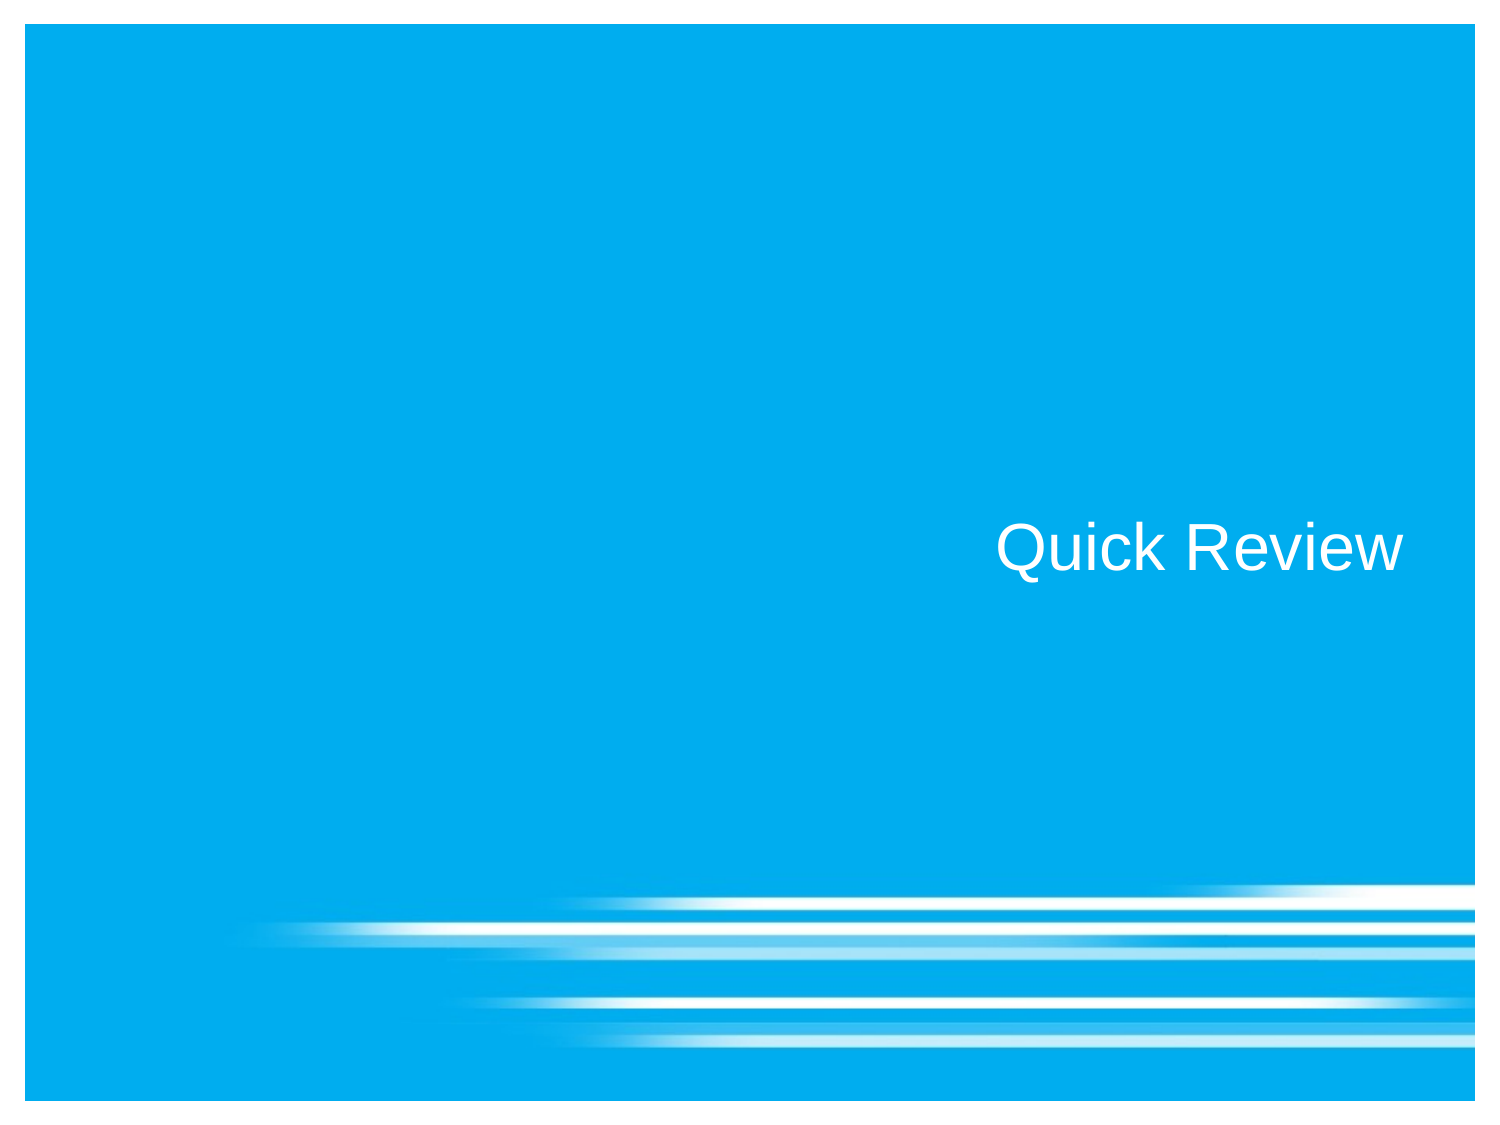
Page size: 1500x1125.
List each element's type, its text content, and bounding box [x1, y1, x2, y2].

picture [572, 884, 1475, 911]
picture [278, 921, 1475, 961]
picture [483, 996, 1475, 1009]
picture [579, 1023, 1475, 1048]
title Quick Review [53, 449, 1404, 638]
